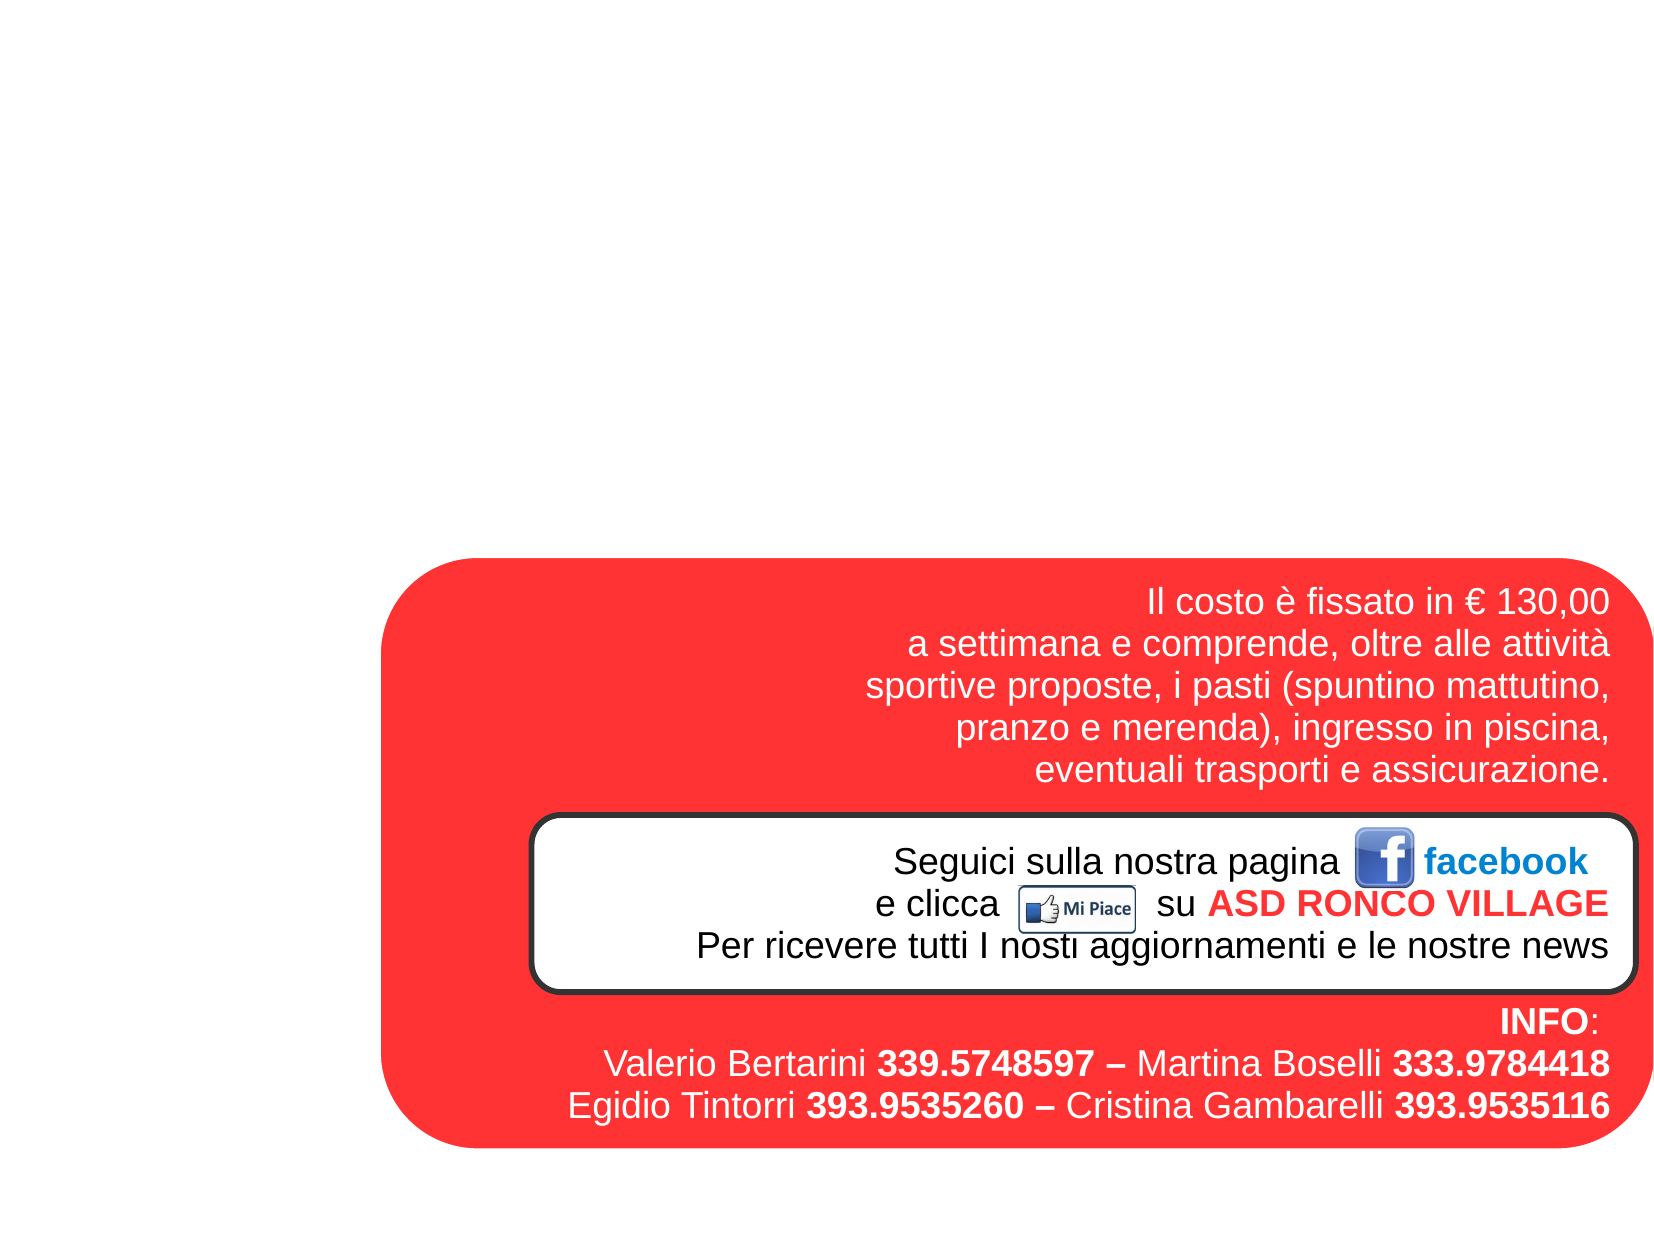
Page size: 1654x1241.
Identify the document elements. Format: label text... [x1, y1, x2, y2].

picture [1018, 885, 1136, 934]
text_box Seguici sulla nostra pagina facebook e clicca su ASD RONCO VILLAGE Per ricevere tutti I nosti aggiornamenti e le nostre news [531, 814, 1636, 993]
picture [1352, 826, 1417, 891]
text_box [962, 720, 993, 792]
text_box Il costo è fissato in € 130,00 a settimana e comprende, oltre alle attività sportive proposte, i pasti (spuntino mattutino, pranzo e merenda), ingresso in piscina, eventuali trasporti e assicurazione. Seguici sulla nostra pagina e clicca su ASD RONCO VILLAGE Per ricevere tutti I nosti aggiornamenti e le nostre news INFO: Valerio Bertarini 339.5748597 – Martina Boselli 333.9784418 Egidio Tintorri 393.9535260 – Cristina Gambarelli 393.9535116 [377, 555, 1654, 1152]
